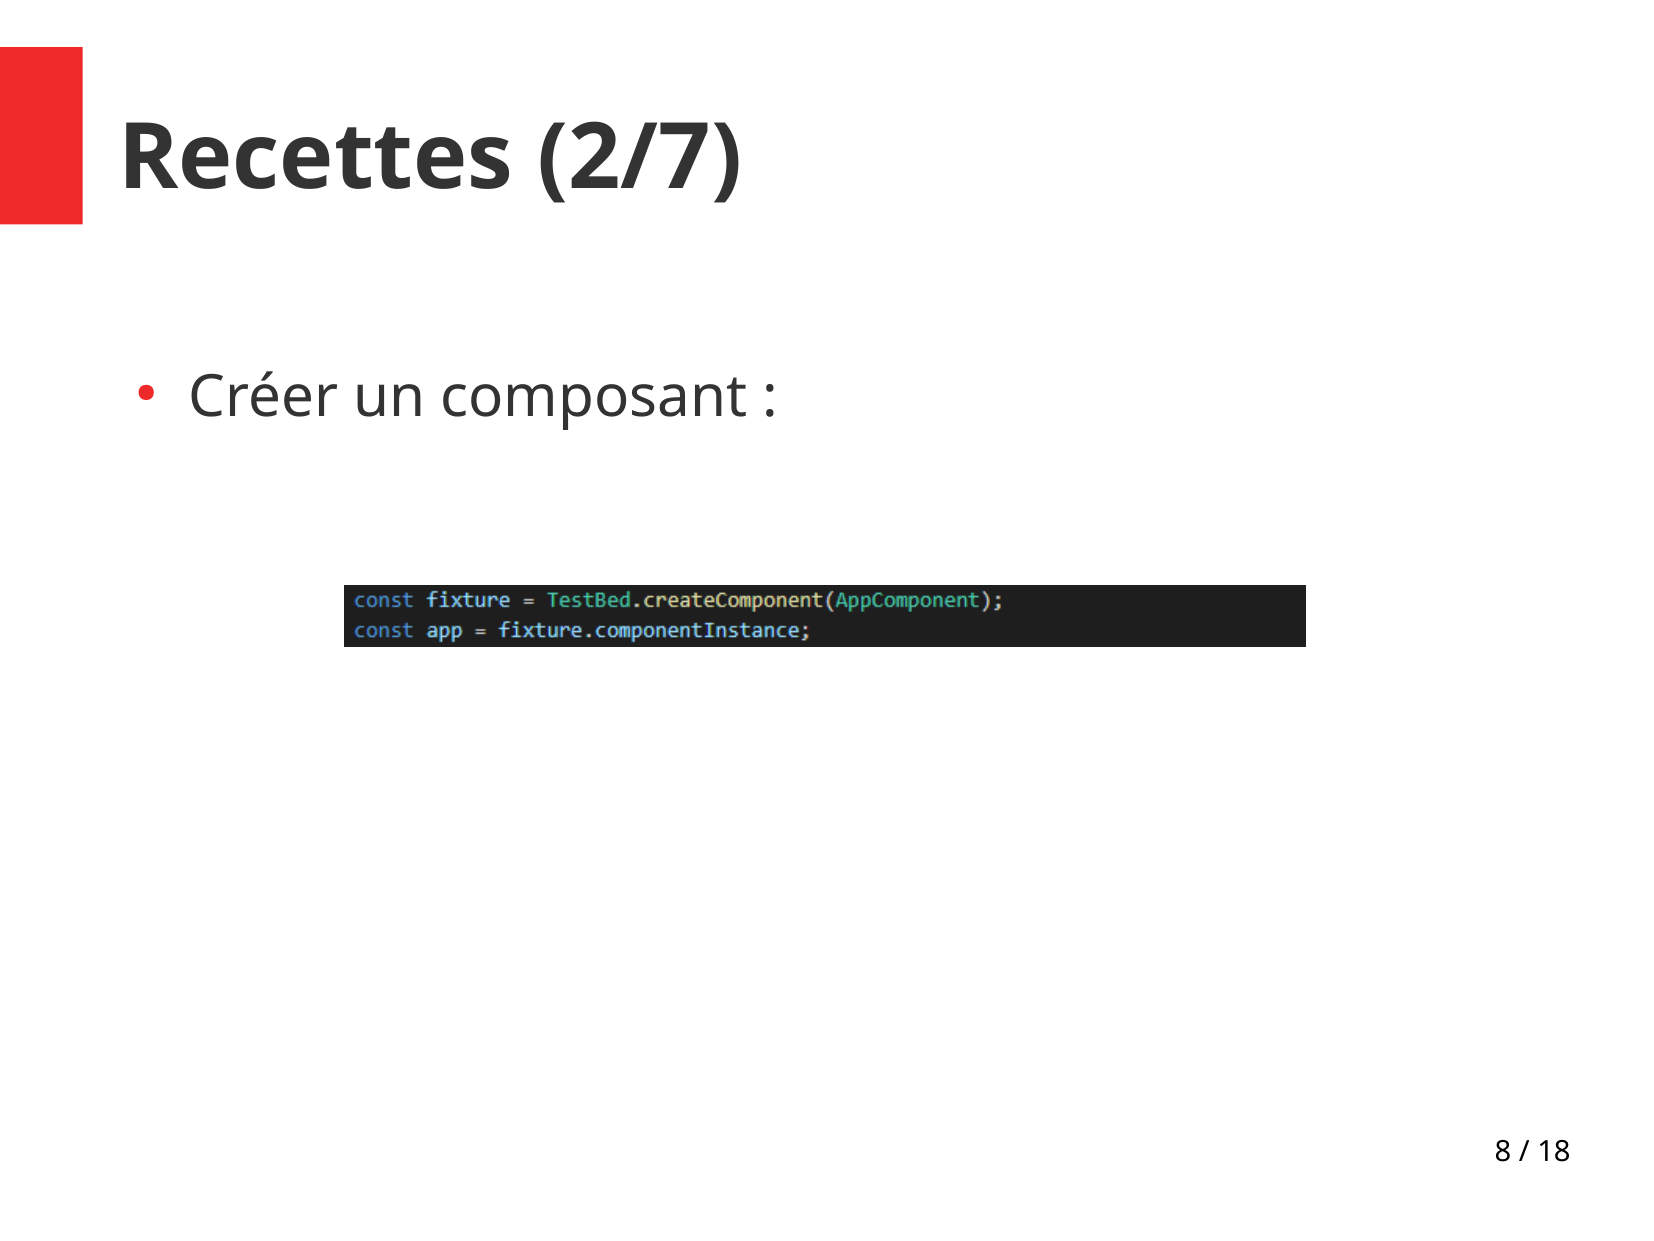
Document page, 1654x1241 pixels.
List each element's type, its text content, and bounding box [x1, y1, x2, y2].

list Créer un composant : [118, 354, 1536, 1074]
title Recettes (2/7) [118, 49, 1571, 257]
picture [344, 585, 1306, 647]
